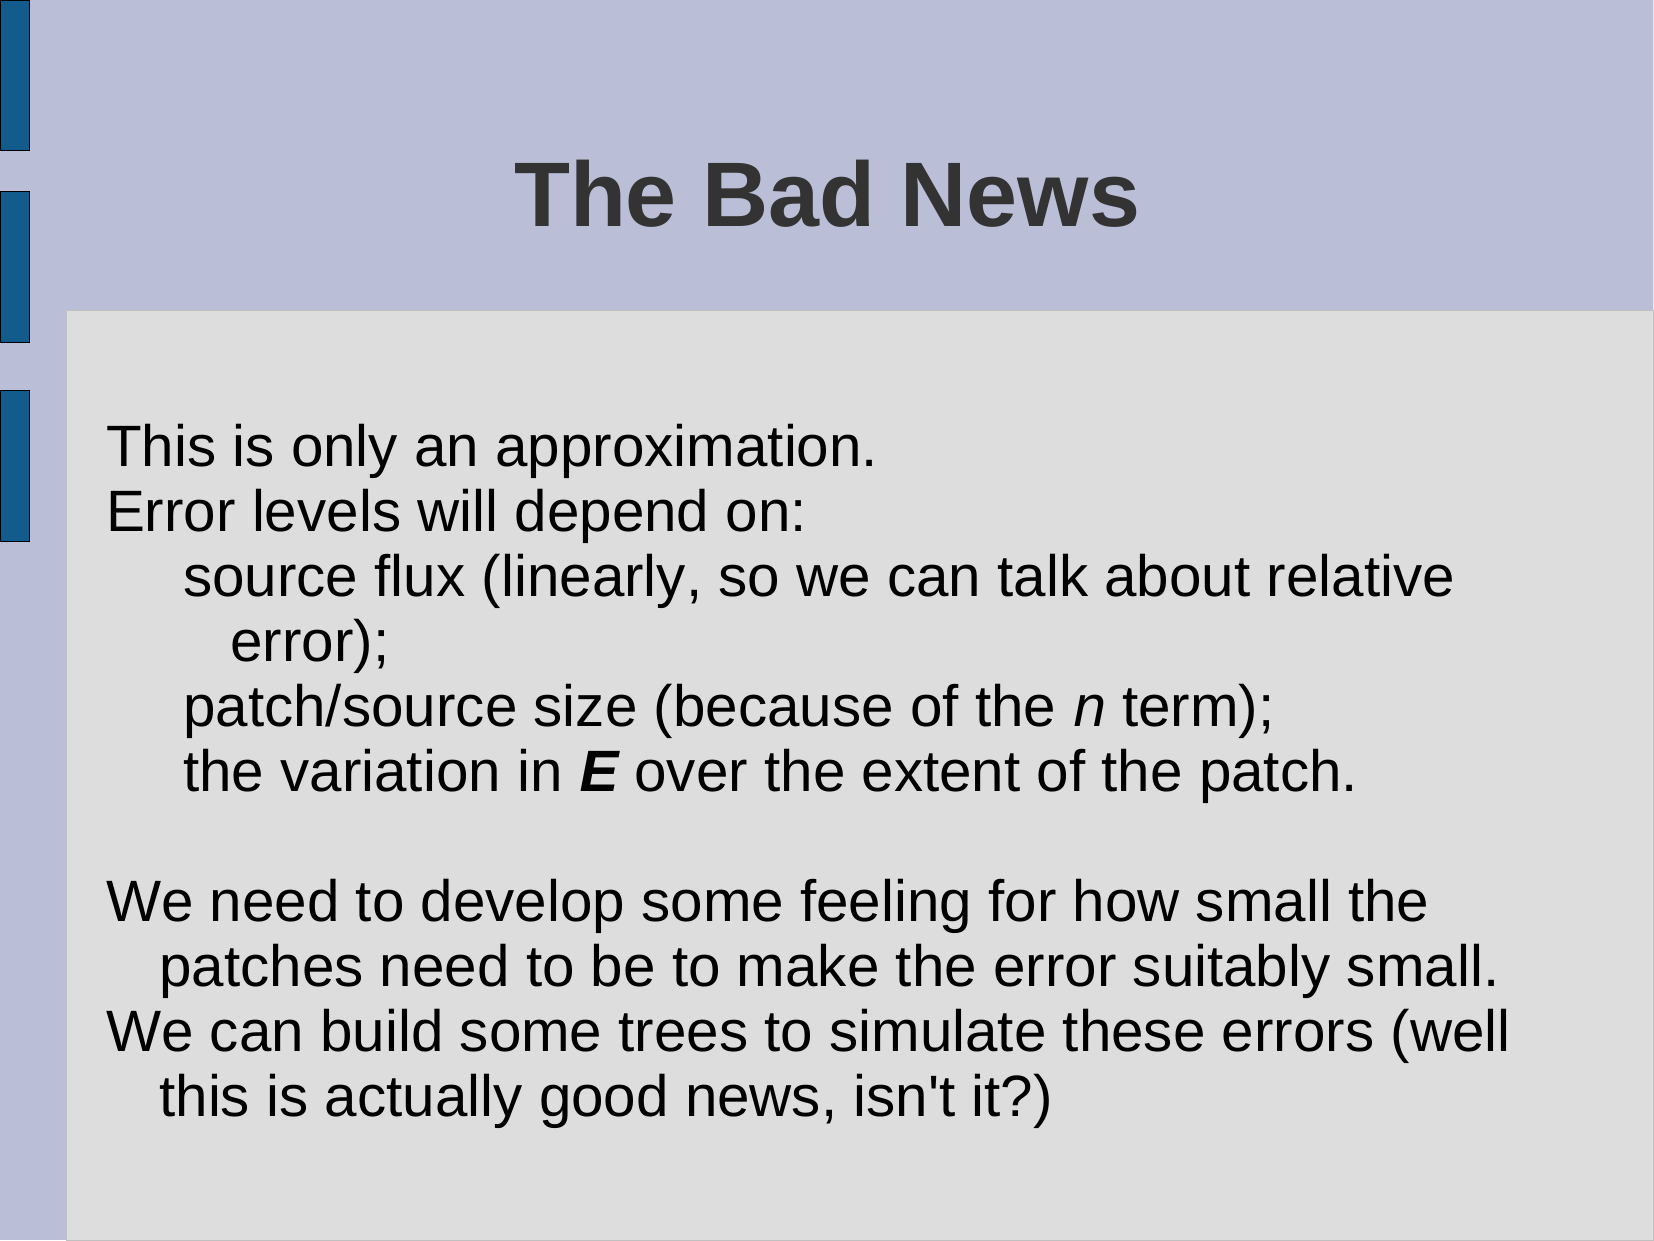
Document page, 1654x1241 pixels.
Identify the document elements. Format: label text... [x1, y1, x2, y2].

text_box This is only an approximation. Error levels will depend on: source flux (linearly, so we can talk about relative error); patch/source size (because of the n term); the variation in E over the extent of the patch. We need to develop some feeling for how small the patches need to be to make the error suitably small. We can build some trees to simulate these errors (well this is actually good news, isn't it?) [88, 413, 1610, 1227]
title The Bad News [121, 91, 1534, 299]
